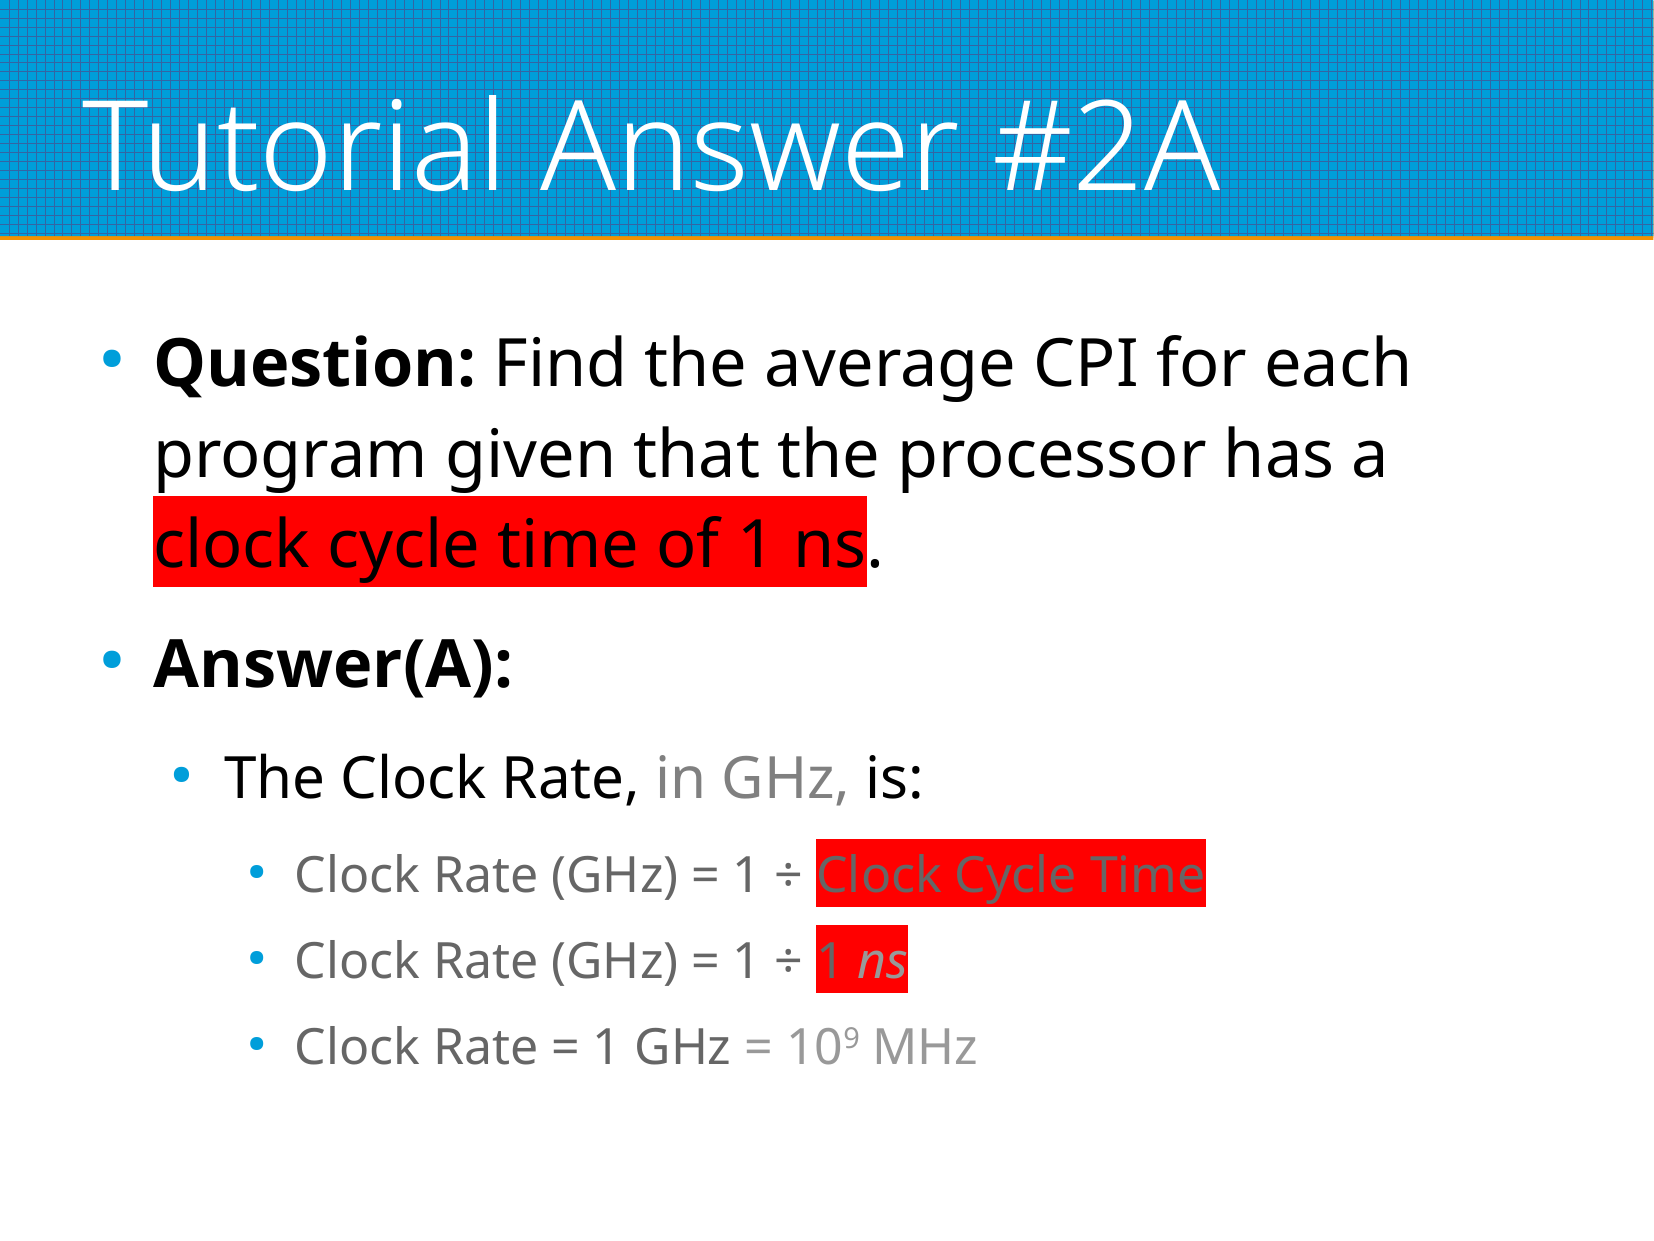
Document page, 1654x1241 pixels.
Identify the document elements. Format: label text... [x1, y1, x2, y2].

list Question: Find the average CPI for each program given that the processor has a clock cycle time of 1 ns. Answer(A): The Clock Rate, in GHz, is: Clock Rate (GHz) = 1 ÷ Clock Cycle Time Clock Rate (GHz) = 1 ÷ 1 ns Clock Rate = 1 GHz = 109 MHz [82, 314, 1563, 1081]
title Tutorial Answer #2A [82, 19, 1571, 227]
